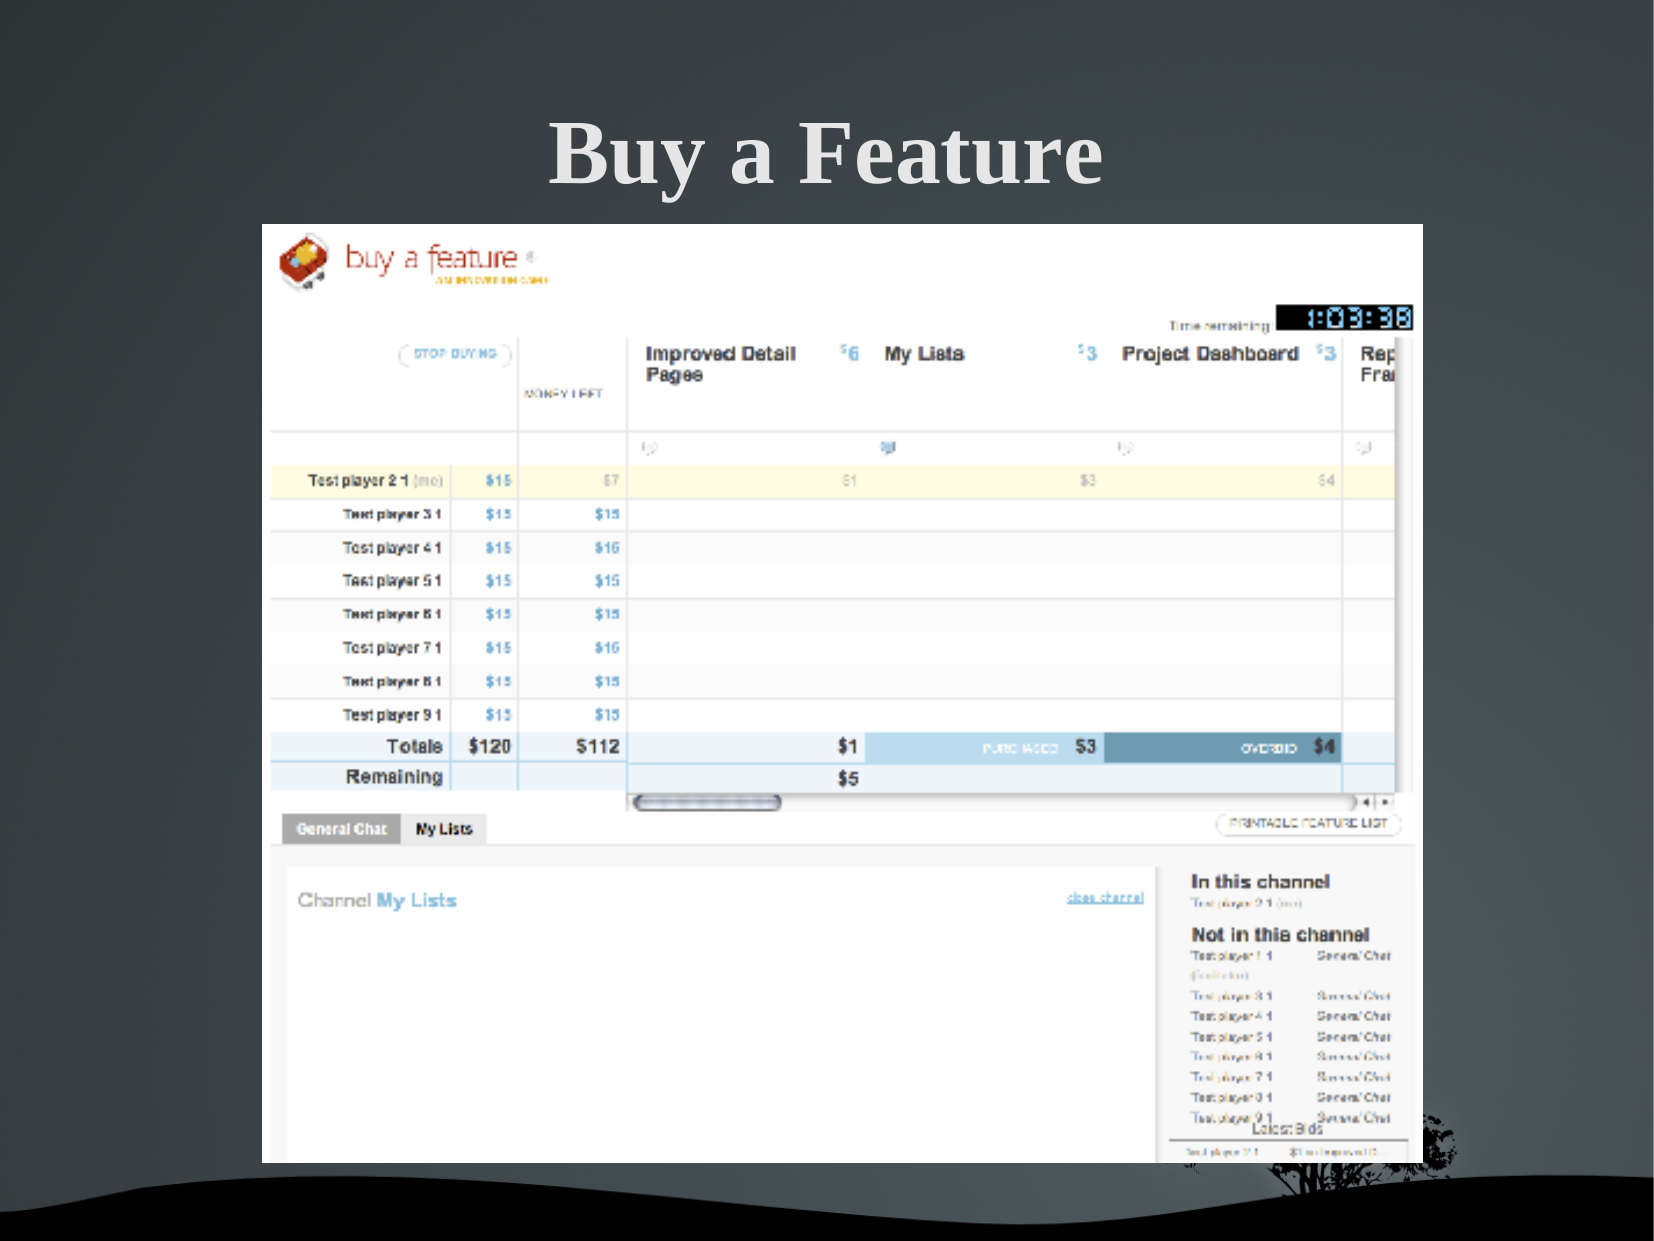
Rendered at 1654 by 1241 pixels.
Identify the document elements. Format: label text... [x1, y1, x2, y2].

picture [0, 0, 1654, 1241]
title Buy a Feature [82, 56, 1571, 250]
